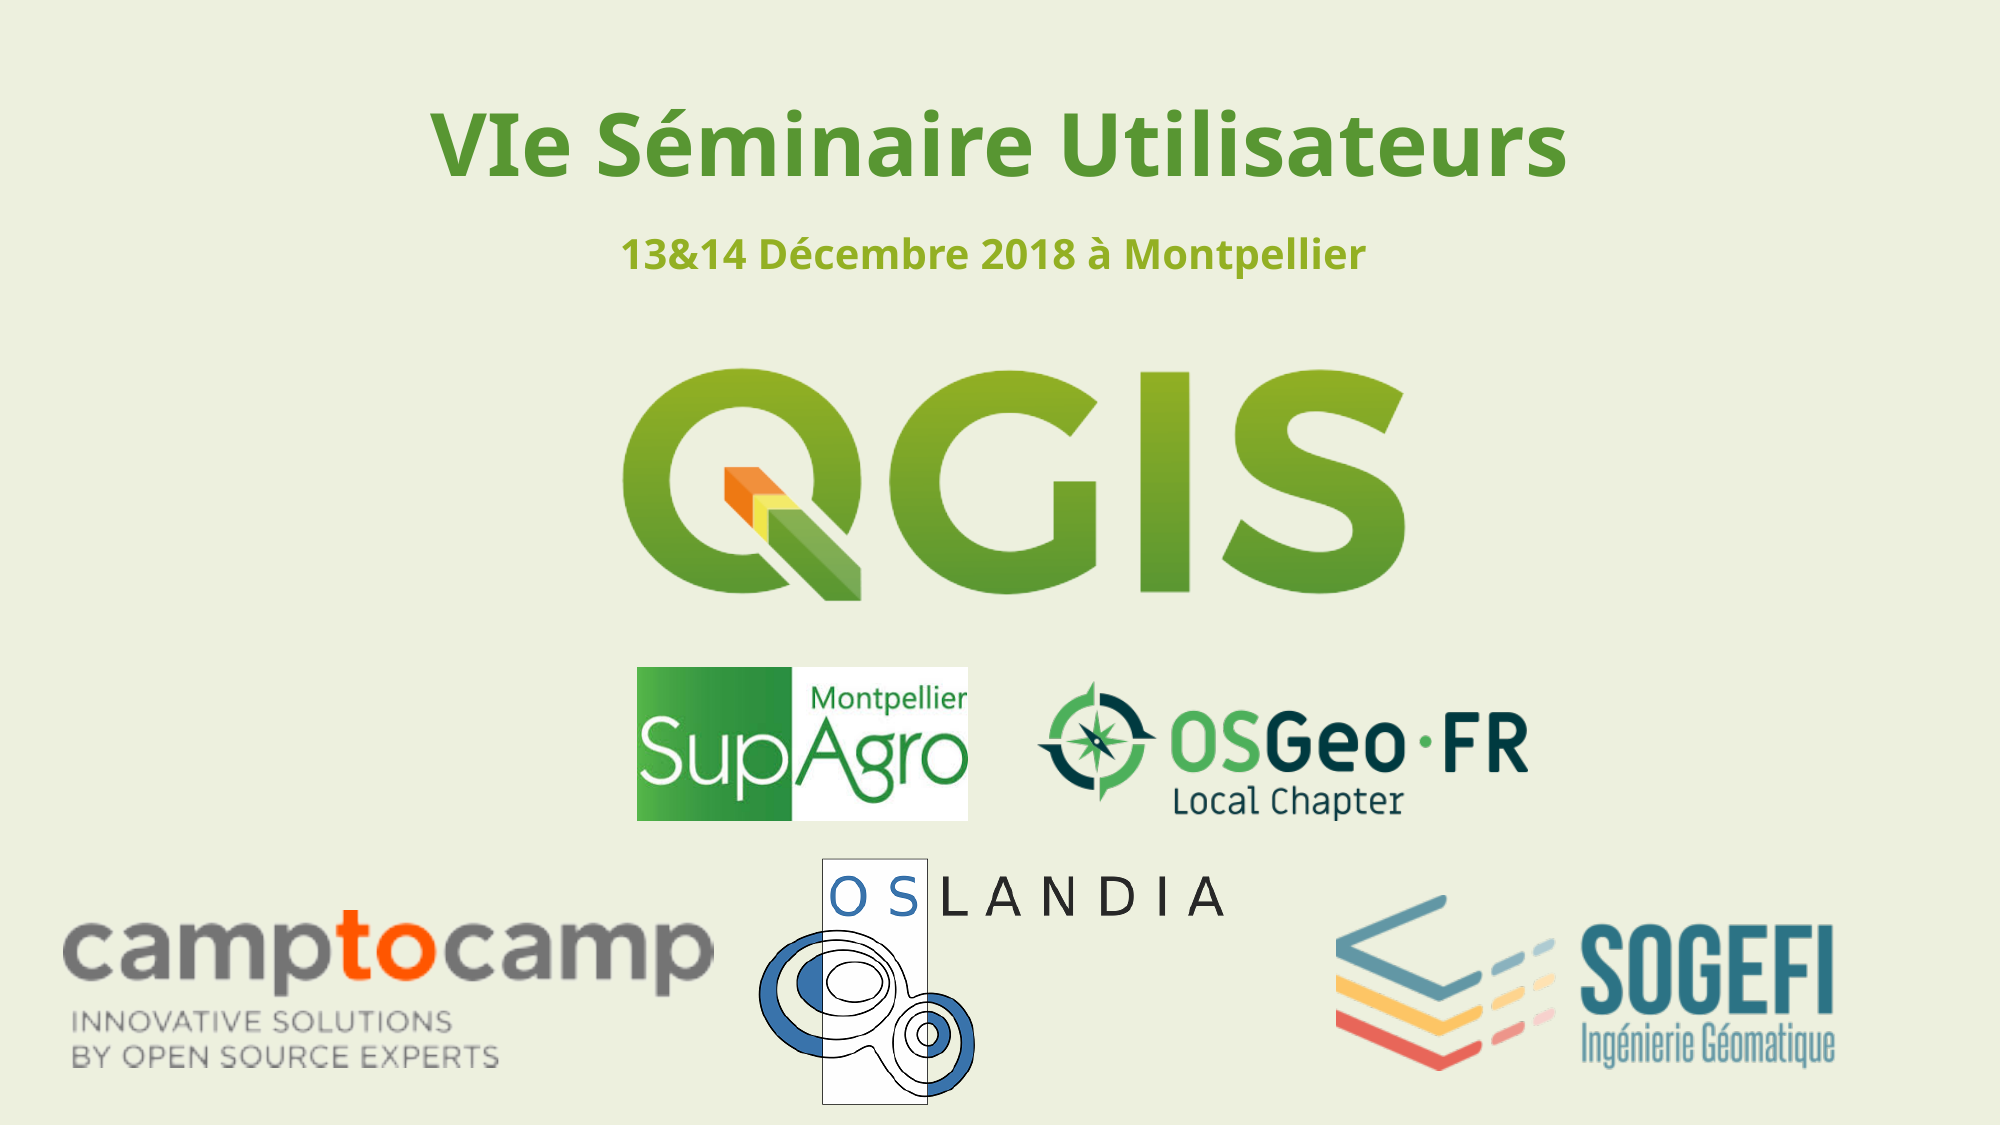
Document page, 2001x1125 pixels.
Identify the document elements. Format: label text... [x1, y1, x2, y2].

picture [757, 851, 1229, 1109]
picture [1336, 895, 1836, 1071]
picture [63, 910, 714, 1068]
picture [448, 213, 1580, 821]
text_box VIe Séminaire Utilisateurs [255, 81, 1744, 202]
